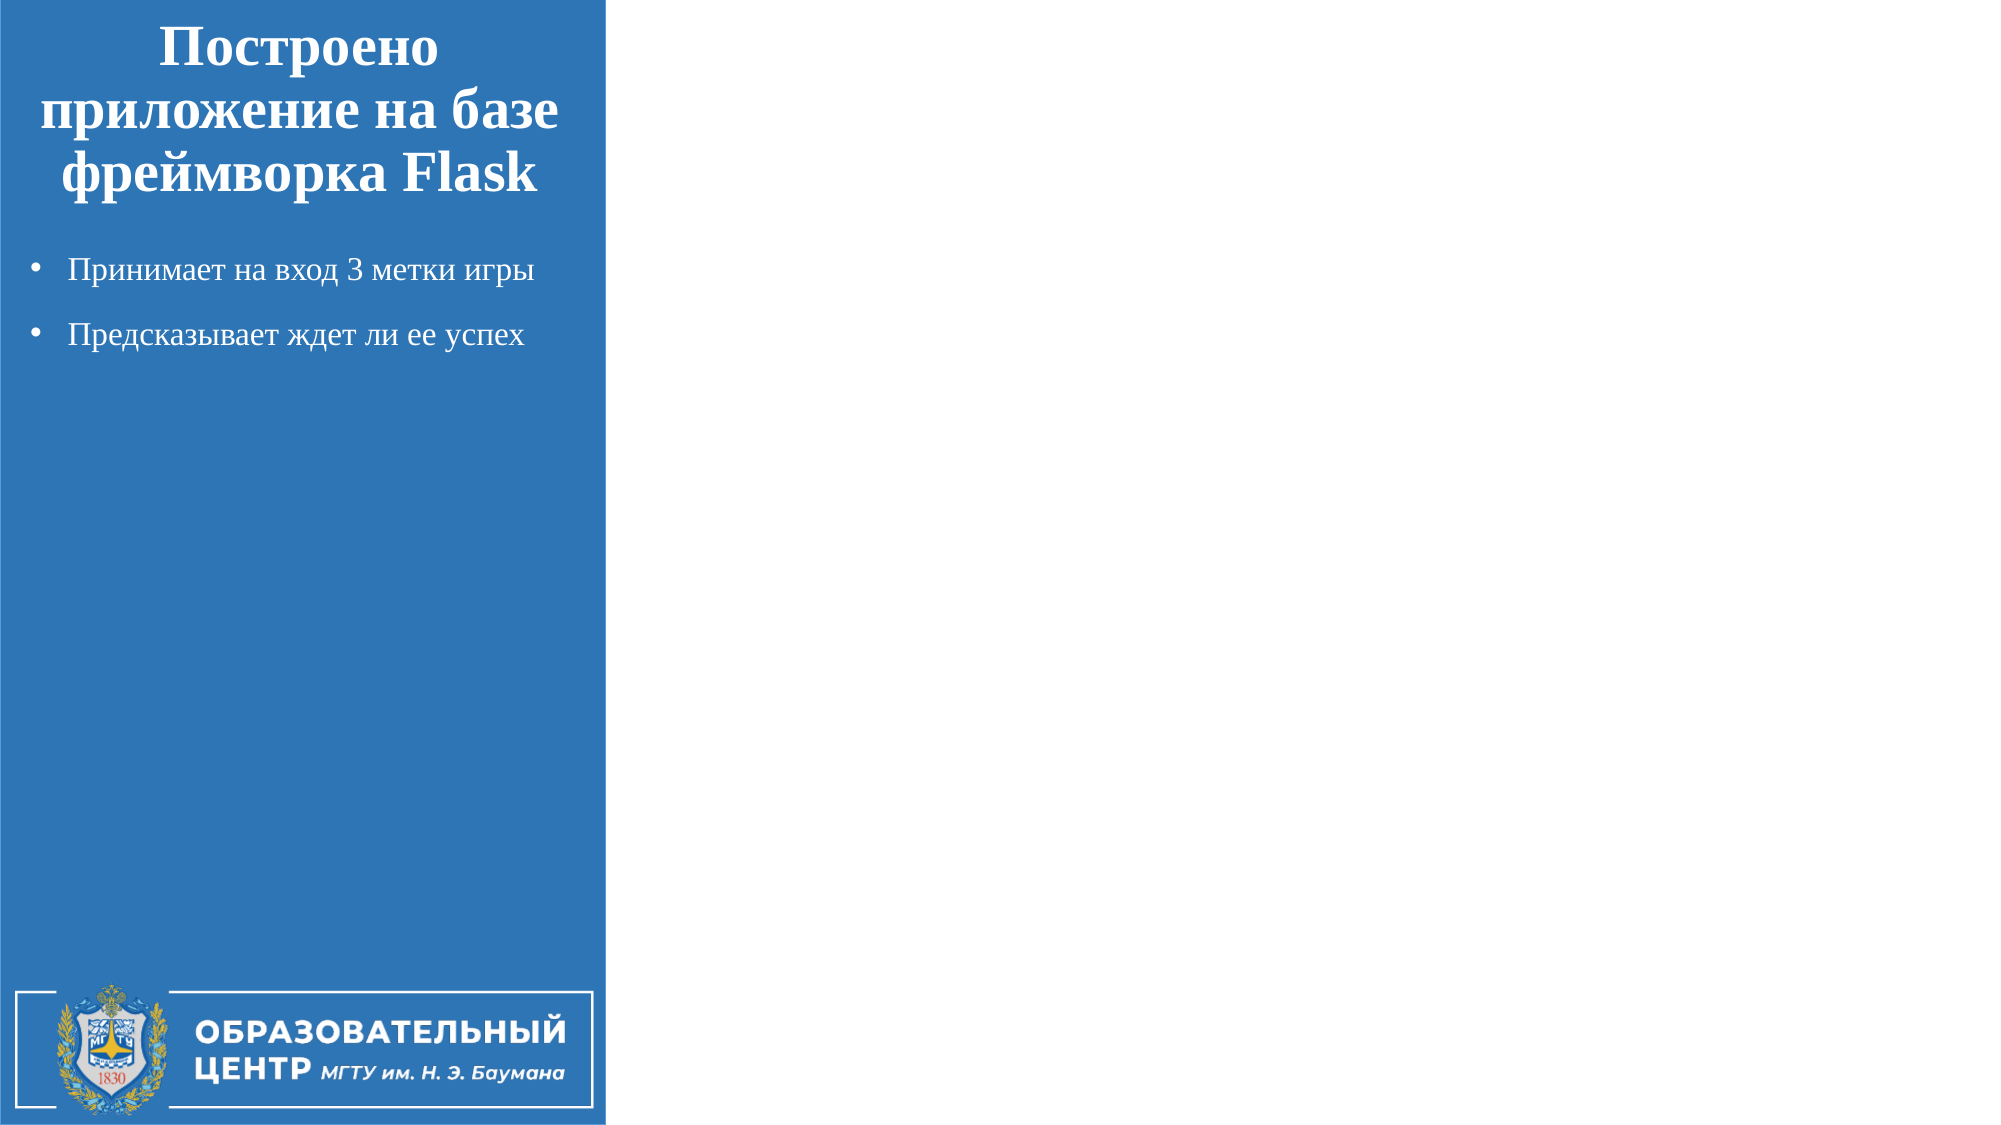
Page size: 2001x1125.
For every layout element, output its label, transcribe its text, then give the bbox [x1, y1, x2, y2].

picture [15, 983, 594, 1117]
text_box [0, 0, 606, 1125]
text_box Принимает на вход 3 метки игры Предсказывает ждет ли ее успех [15, 0, 592, 857]
